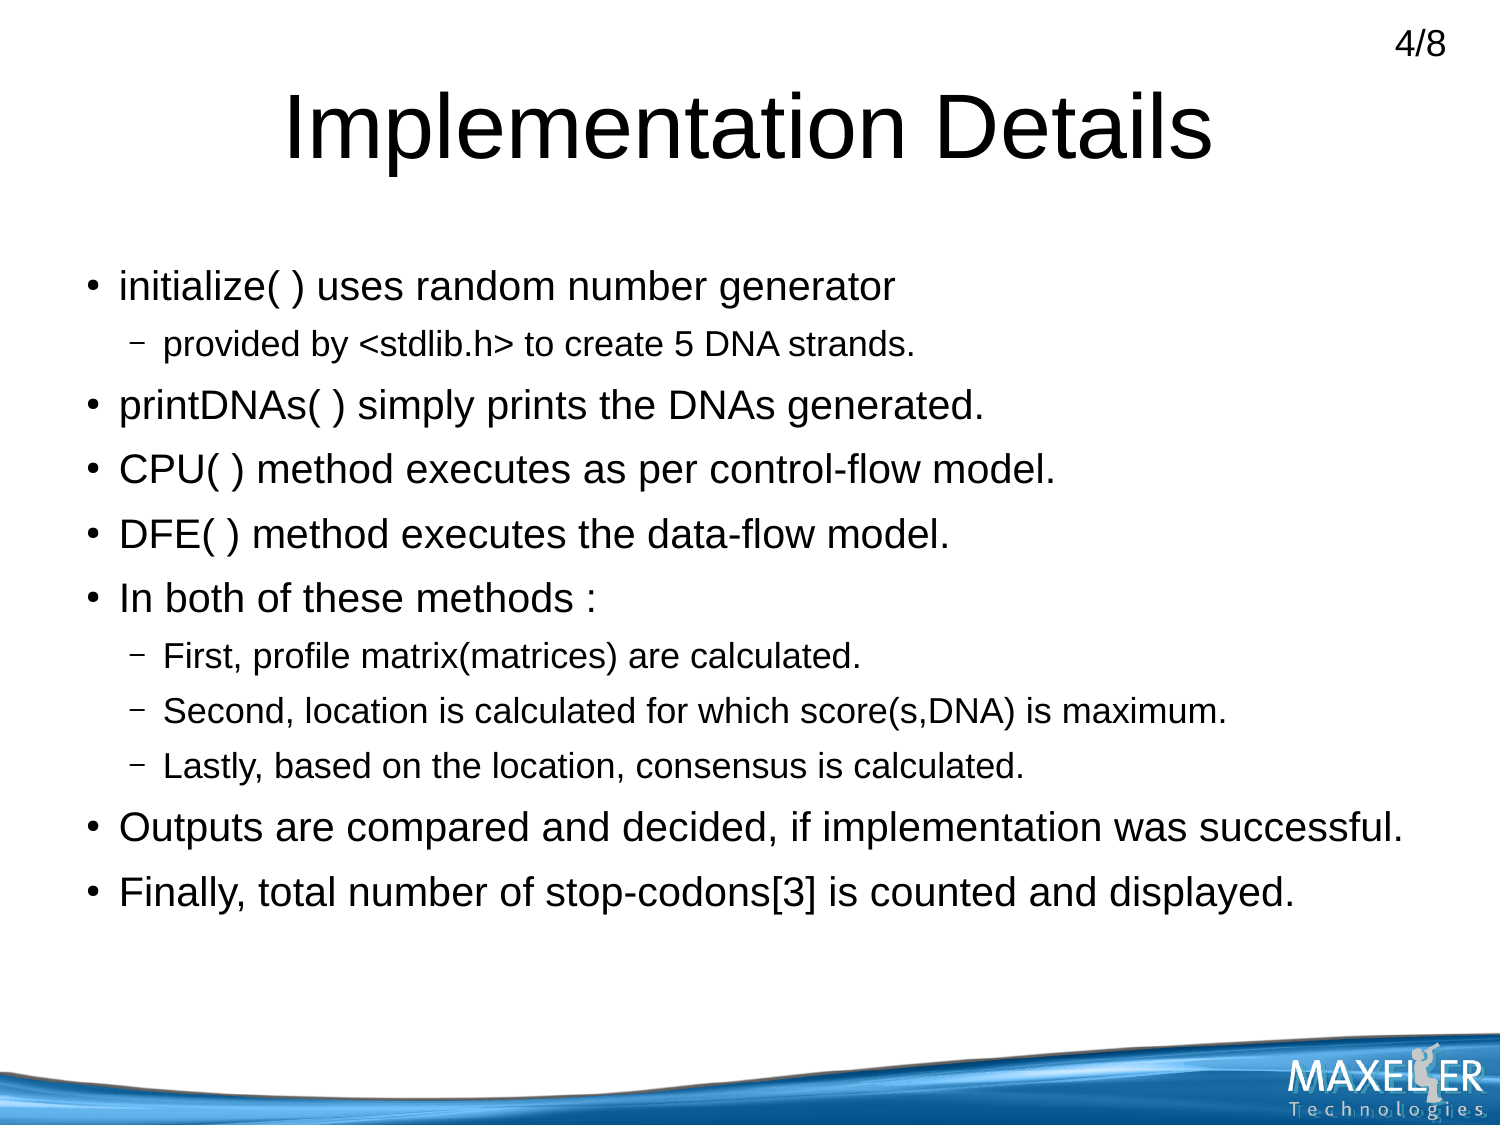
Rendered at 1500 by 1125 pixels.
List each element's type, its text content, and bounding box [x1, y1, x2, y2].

title Implementation Details [75, 45, 1424, 208]
picture [0, 1023, 1500, 1125]
list initialize( ) uses random number generator provided by <stdlib.h> to create 5 DNA strands. printDNAs( ) simply prints the DNAs generated. CPU( ) method executes as per control-flow model. DFE( ) method executes the data-flow model. In both of these methods : First, profile matrix(matrices) are calculated. Second, location is calculated for which score(s,DNA) is maximum. Lastly, based on the location, consensus is calculated. Outputs are compared and decided, if implementation was successful. Finally, total number of stop-codons[3] is counted and displayed. [75, 263, 1425, 916]
text_box 4/8 [1380, 15, 1486, 72]
